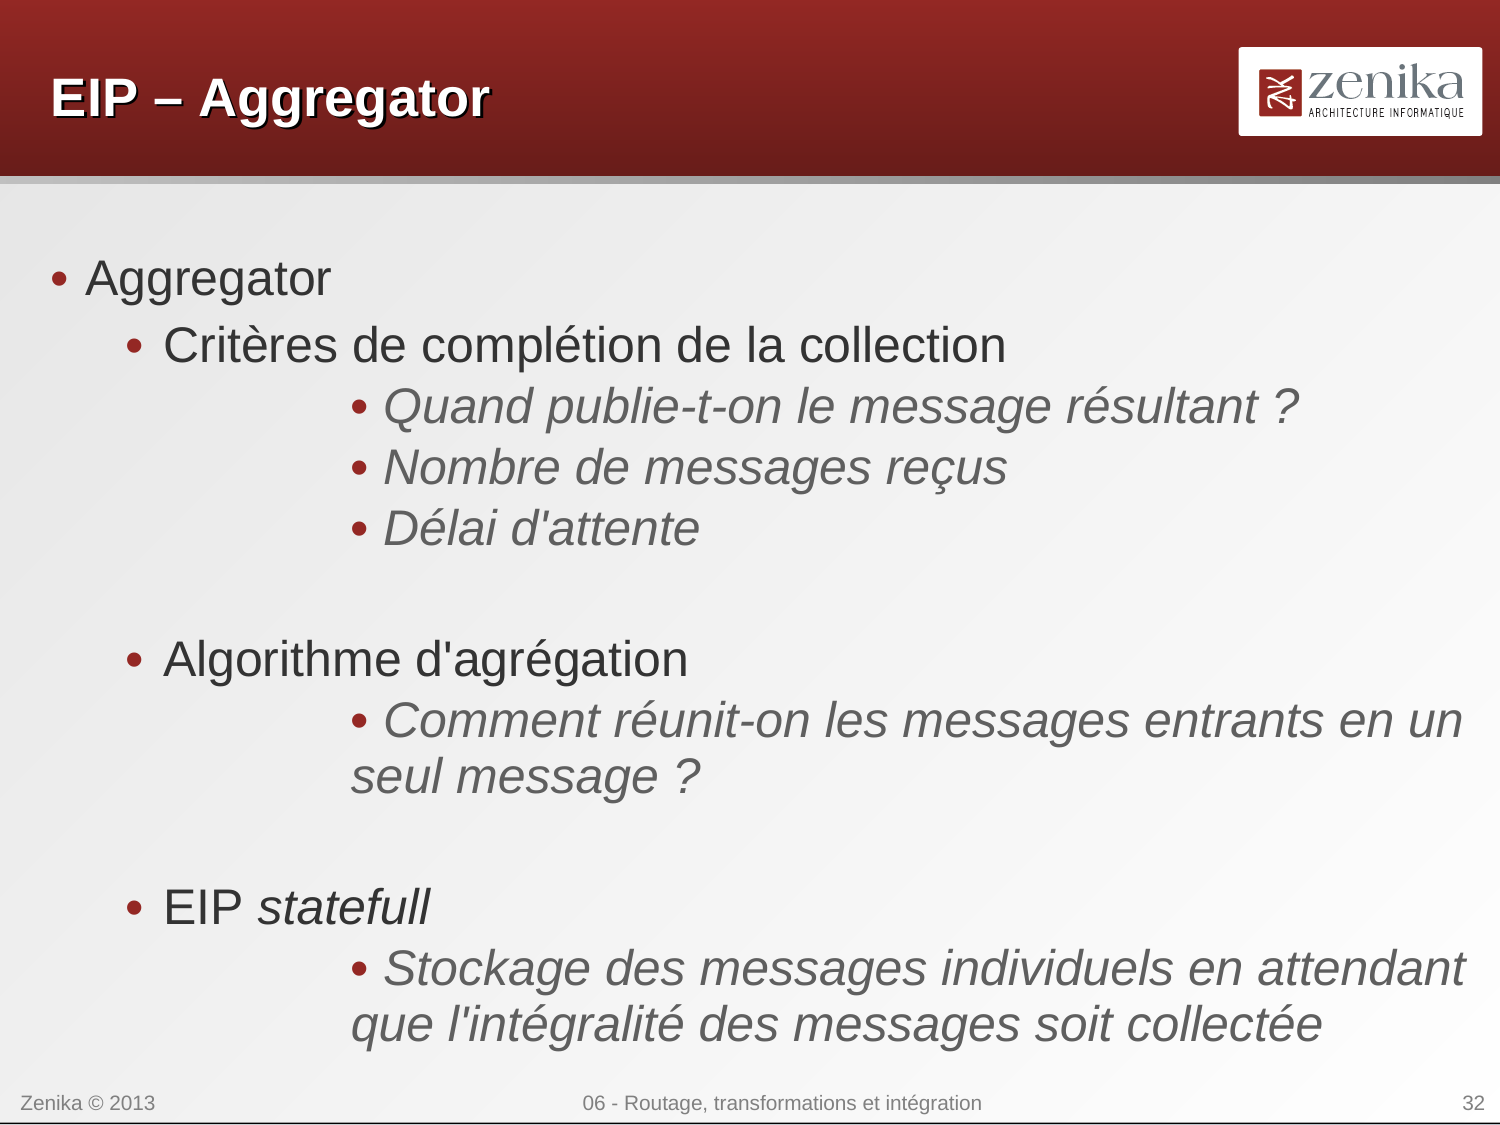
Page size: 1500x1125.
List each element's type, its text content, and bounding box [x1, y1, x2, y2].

title EIP – Aggregator [50, 22, 1206, 172]
picture [1257, 58, 1464, 125]
list Aggregator Critères de complétion de la collection Quand publie-t-on le message résultant ? Nombre de messages reçus Délai d'attente Algorithme d'agrégation Comment réunit-on les messages entrants en un seul message ? EIP statefull Stockage des messages individuels en attendant que l'intégralité des messages soit collectée [50, 250, 1477, 1064]
